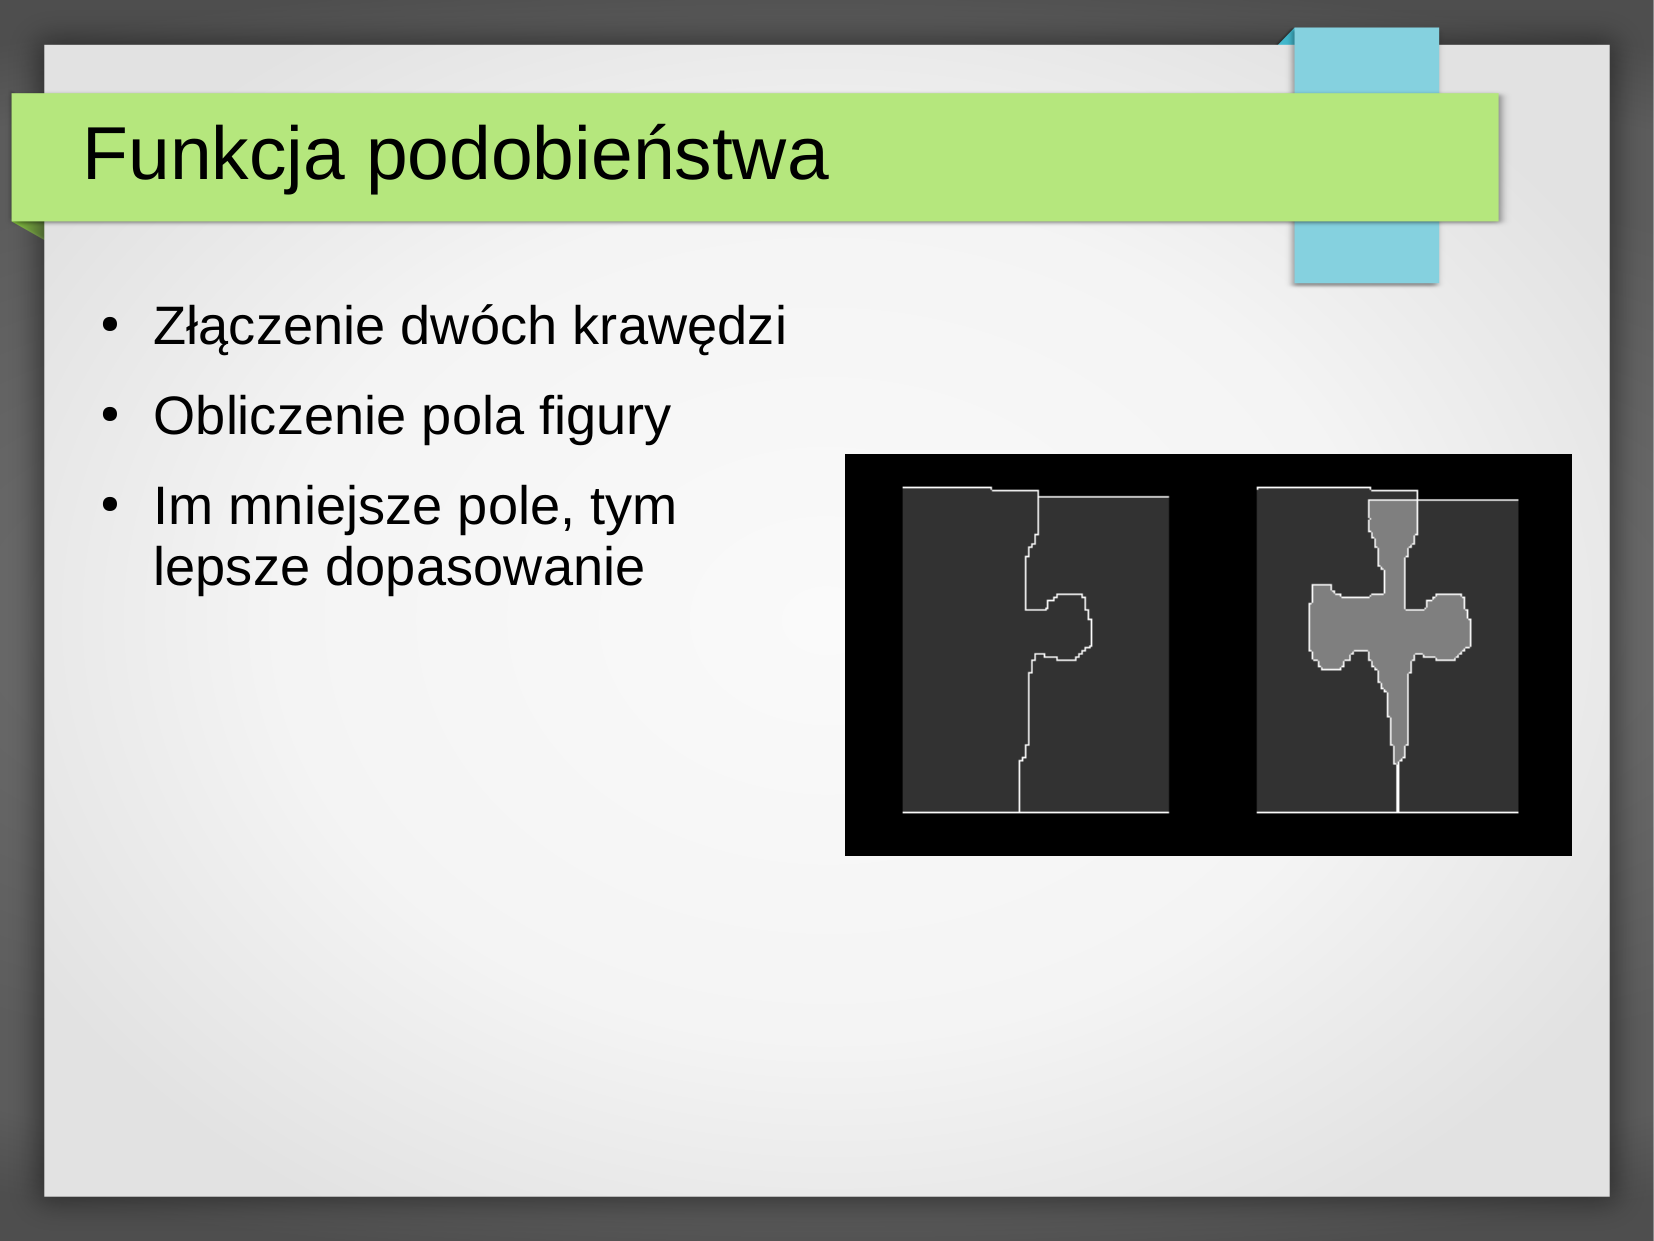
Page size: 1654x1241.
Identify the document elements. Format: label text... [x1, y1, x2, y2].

picture [0, 0, 1654, 1241]
list Złączenie dwóch krawędzi Obliczenie pola figury Im mniejsze pole, tym lepsze dopasowanie [82, 295, 809, 1015]
title Funkcja podobieństwa [82, 94, 1264, 213]
